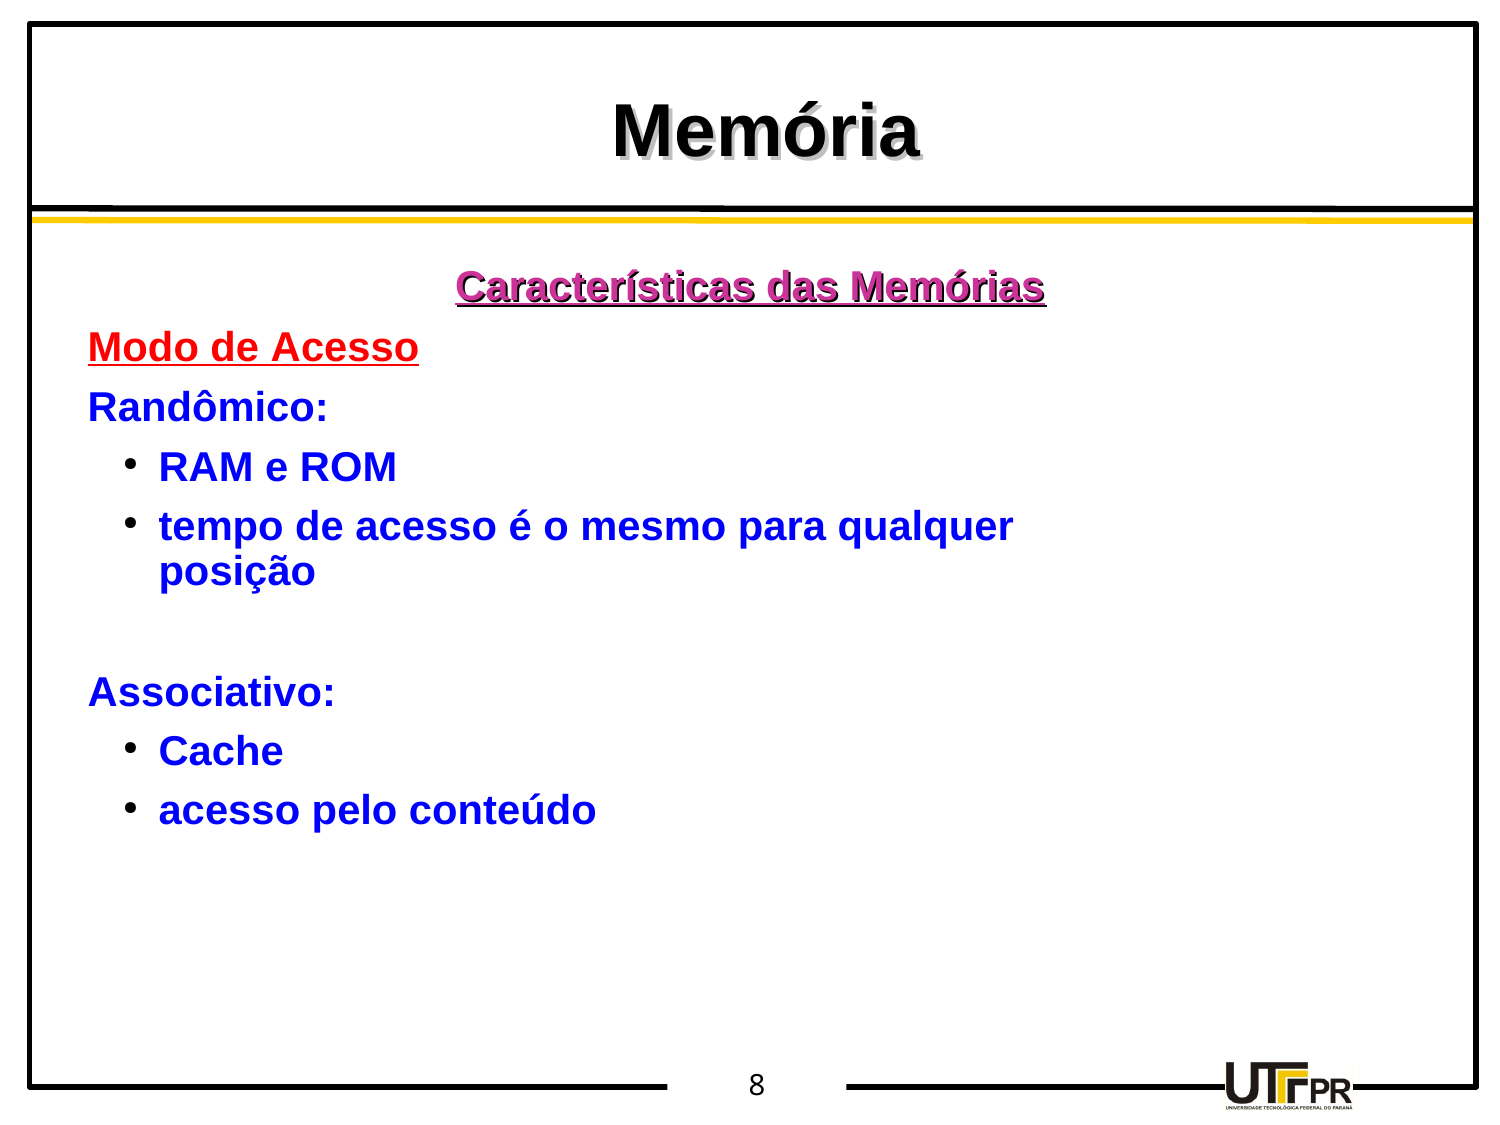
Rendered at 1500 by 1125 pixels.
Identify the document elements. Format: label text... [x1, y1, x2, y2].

picture [1225, 1062, 1353, 1110]
list Características das Memórias Modo de Acesso Randômico: RAM e ROM tempo de acesso é o mesmo para qualquer posição Associativo: Cache acesso pelo conteúdo [72, 257, 1428, 1027]
text_box Memória [29, 29, 1477, 207]
